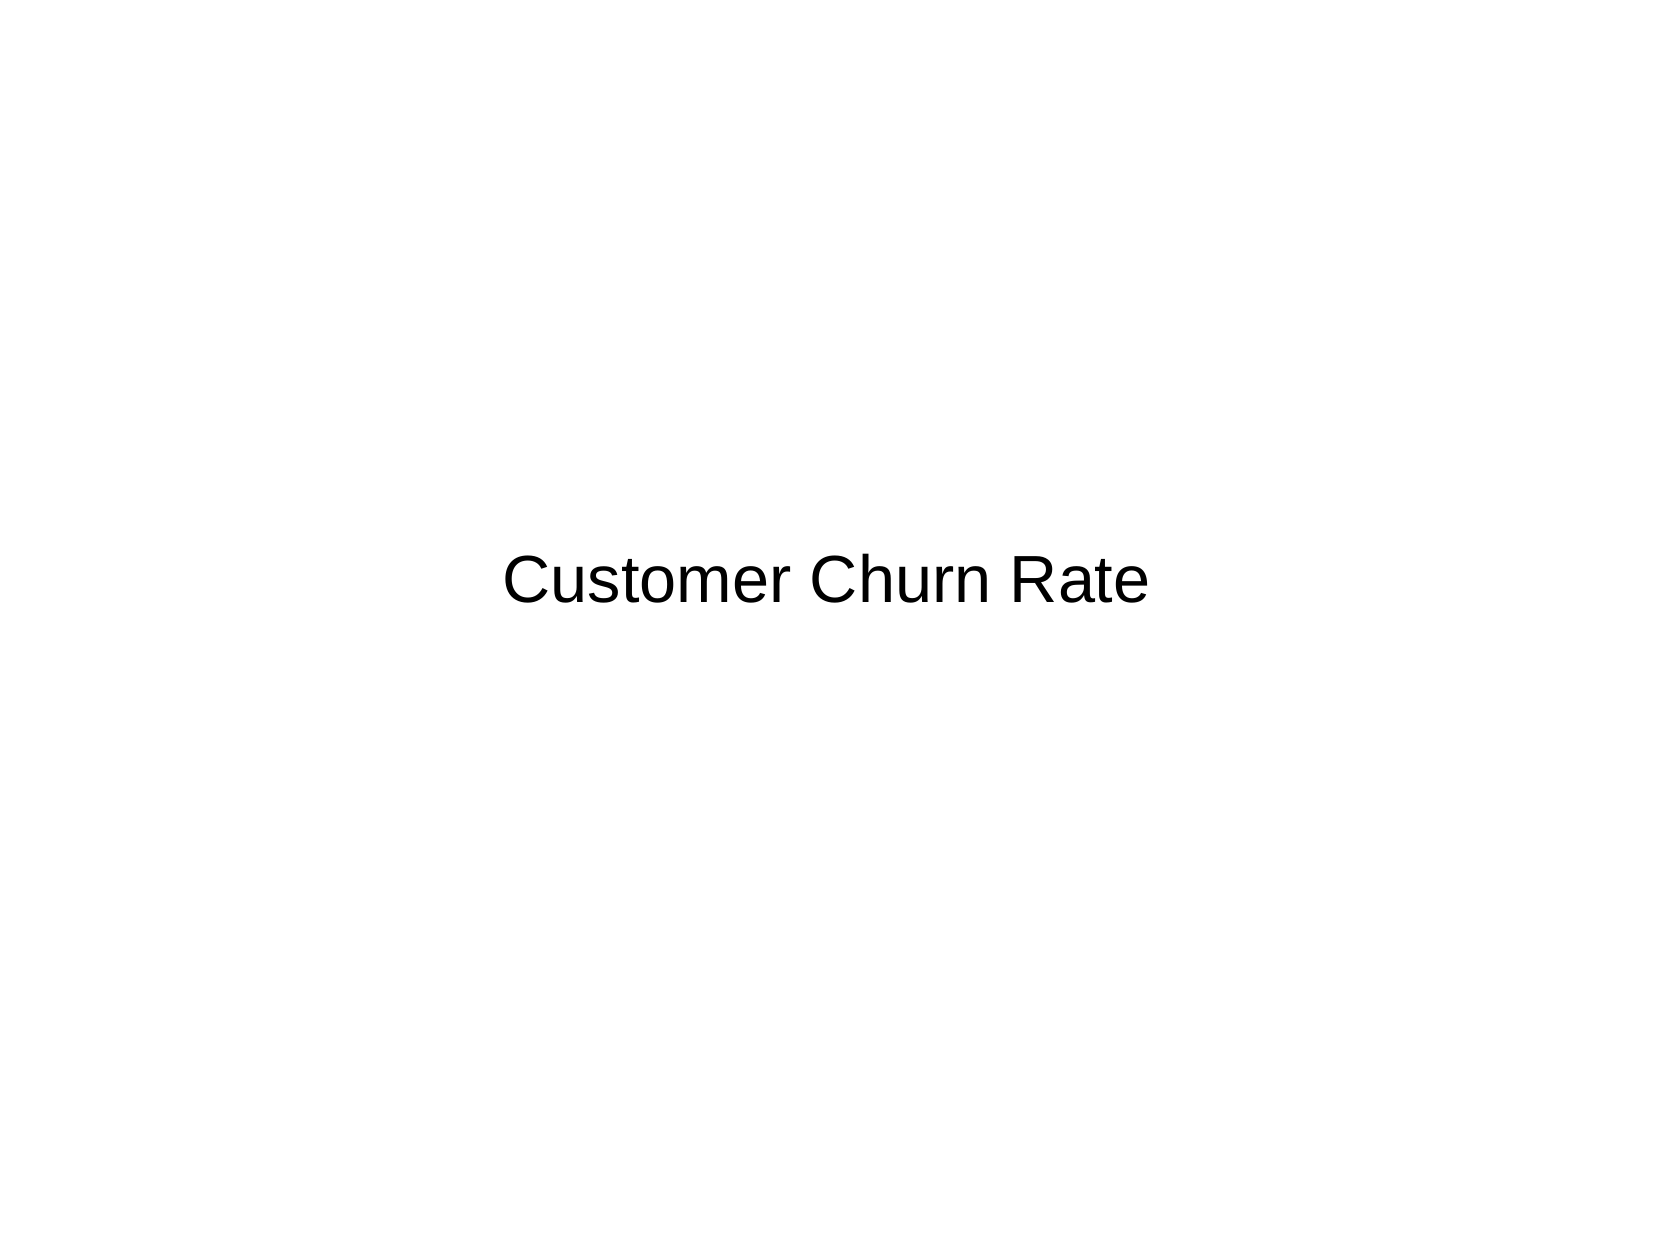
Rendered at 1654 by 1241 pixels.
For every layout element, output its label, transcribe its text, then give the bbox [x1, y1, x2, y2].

subtitle Customer Churn Rate [82, 49, 1571, 1109]
